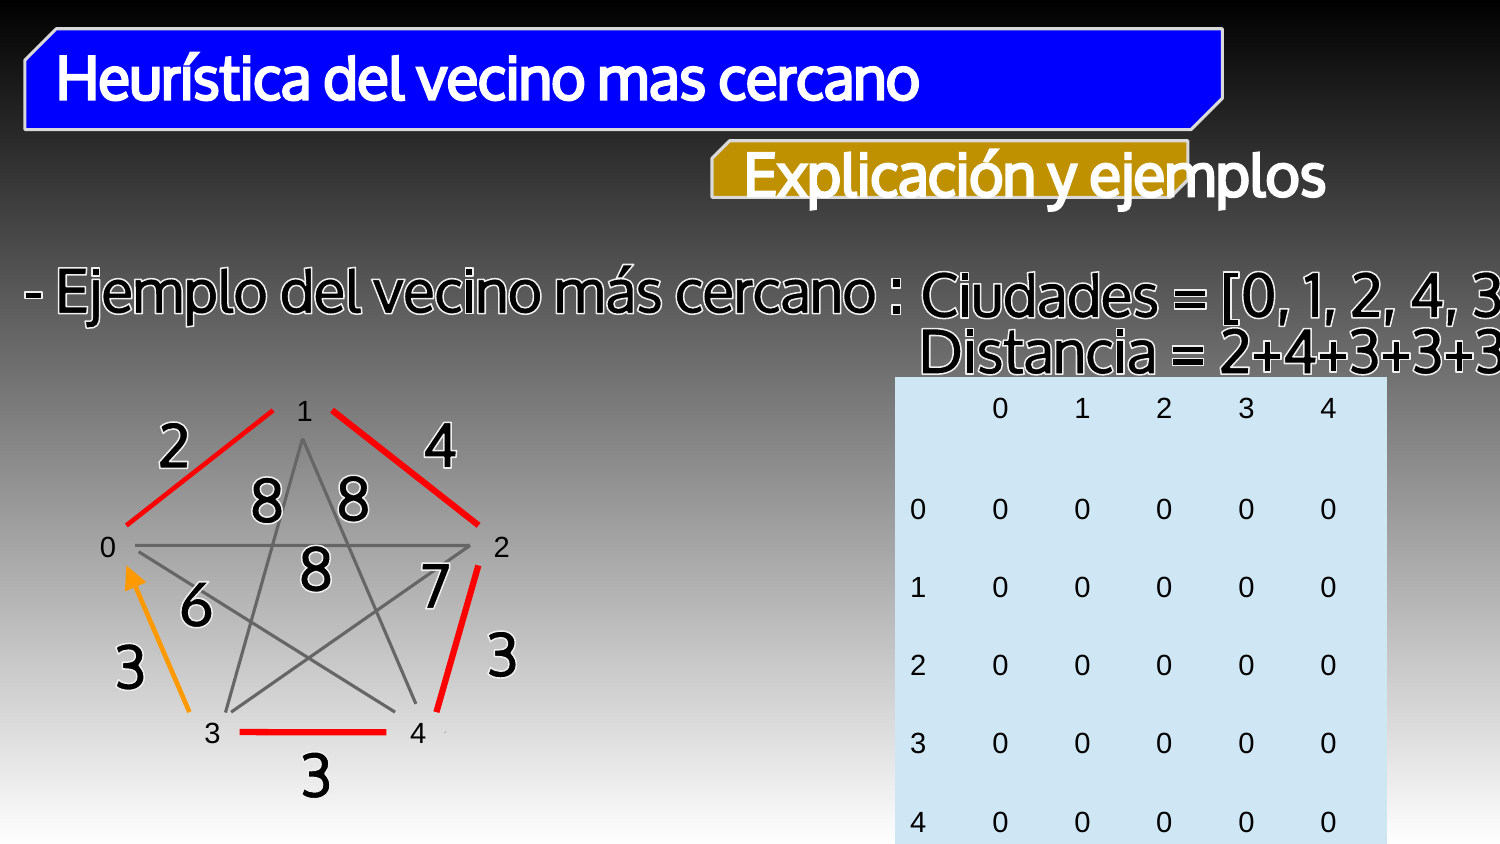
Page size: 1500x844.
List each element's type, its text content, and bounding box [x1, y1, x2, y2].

text_box [1381, 340, 1411, 372]
text_box [1446, 308, 1457, 327]
table_cell 0 [895, 478, 977, 556]
text_box [314, 278, 344, 315]
table_cell 0 [1059, 634, 1141, 713]
table_cell 0 [1223, 556, 1305, 634]
text_box [1038, 283, 1065, 319]
table_header 0 [977, 377, 1059, 478]
text_box [1325, 308, 1336, 327]
text_box [1284, 328, 1317, 375]
text_box [1174, 302, 1206, 310]
text_box [1444, 340, 1474, 372]
text_box [966, 340, 974, 375]
text_box [1055, 339, 1084, 375]
text_box [424, 422, 457, 469]
table_cell 2 [895, 634, 977, 713]
text_box [186, 278, 217, 327]
text_box [220, 267, 235, 315]
table_cell 0 [977, 556, 1059, 634]
text_box [487, 631, 517, 679]
text_box [1252, 340, 1281, 372]
text_box [134, 278, 183, 314]
text_box [973, 283, 1002, 319]
text_box [703, 278, 733, 315]
text_box [102, 278, 132, 315]
text_box [1475, 327, 1500, 375]
text_box [300, 545, 332, 593]
text_box [1086, 339, 1114, 375]
table_cell 0 [1305, 713, 1387, 791]
table_cell 0 [1223, 791, 1305, 844]
table_cell 0 [1059, 713, 1141, 791]
text_box [1301, 162, 1326, 199]
text_box [348, 267, 362, 315]
text_box [922, 271, 959, 319]
text_box [465, 267, 473, 277]
text_box [234, 278, 267, 315]
text_box [371, 279, 406, 314]
table_cell 0 [977, 478, 1059, 556]
text_box [1220, 327, 1250, 375]
text_box [281, 267, 312, 315]
text_box [637, 278, 662, 315]
table_cell 3 [895, 713, 977, 791]
table_cell 0 [1059, 478, 1141, 556]
text_box [1266, 162, 1299, 199]
text_box [1472, 271, 1500, 319]
text_box [736, 279, 754, 314]
text_box [1411, 272, 1444, 318]
text_box [1116, 328, 1124, 337]
text_box [1172, 358, 1204, 366]
text_box [1350, 327, 1379, 375]
table_cell 1 [895, 556, 977, 634]
table_cell 0 [1305, 791, 1387, 844]
text_box [676, 278, 703, 315]
text_box [781, 278, 809, 315]
text_box [508, 278, 541, 315]
text_box [966, 328, 974, 337]
text_box [92, 267, 100, 277]
text_box [606, 264, 634, 315]
text_box [85, 279, 100, 329]
text_box [961, 283, 969, 318]
table_header 1 [1059, 377, 1141, 478]
text_box [1413, 327, 1442, 375]
text_box [843, 278, 876, 315]
text_box [891, 278, 901, 288]
text_box [251, 476, 283, 524]
text_box [1002, 329, 1052, 375]
text_box [1101, 283, 1132, 319]
text_box [556, 278, 604, 314]
text_box [978, 339, 1003, 375]
text_box [1068, 271, 1099, 319]
text_box [435, 278, 463, 315]
text_box [891, 305, 901, 315]
text_box [421, 563, 450, 609]
text_box [24, 291, 42, 299]
text_box [1351, 271, 1381, 318]
table_cell 0 [1141, 556, 1223, 634]
text_box [1384, 308, 1395, 327]
table_cell 0 [1223, 634, 1305, 713]
text_box [24, 28, 1223, 130]
text_box [753, 278, 781, 315]
table_cell 0 [1141, 634, 1223, 713]
text_box [1303, 272, 1319, 318]
text_box [301, 751, 331, 799]
table_header 4 [1305, 377, 1387, 478]
text_box [477, 278, 507, 314]
table_cell 0 [977, 713, 1059, 791]
text_box [812, 278, 841, 314]
text_box [1252, 151, 1267, 199]
text_box [1172, 346, 1204, 353]
text_box [465, 279, 473, 314]
text_box [1128, 339, 1155, 375]
table_cell 0 [1141, 478, 1223, 556]
table_cell 0 [1059, 791, 1141, 844]
text_box [115, 643, 145, 691]
text_box [404, 278, 434, 315]
table_header 3 [1223, 377, 1305, 478]
table_cell 0 [977, 791, 1059, 844]
table_cell 4 [895, 791, 977, 844]
table_cell 0 [1141, 713, 1223, 791]
text_box [338, 475, 369, 523]
text_box [58, 267, 88, 314]
text_box [1223, 272, 1239, 326]
text_box [1174, 289, 1206, 297]
text_box [1004, 271, 1035, 319]
text_box [1133, 283, 1159, 319]
table_cell 0 [1223, 478, 1305, 556]
text_box [1218, 162, 1249, 211]
table_cell 0 [1059, 556, 1141, 634]
table_cell 0 [1223, 713, 1305, 791]
text_box [1242, 271, 1275, 319]
text_box [1116, 340, 1124, 375]
text_box [961, 272, 969, 281]
table_cell 0 [1305, 478, 1387, 556]
text_box [1318, 340, 1348, 372]
text_box [1279, 308, 1289, 327]
text_box [180, 581, 213, 628]
text_box [922, 328, 962, 375]
table_cell 0 [1141, 791, 1223, 844]
table_cell 0 [977, 634, 1059, 713]
table_cell 0 [1305, 556, 1387, 634]
table_cell 0 [1305, 634, 1387, 713]
text_box [159, 422, 188, 469]
text_box [711, 140, 1215, 212]
table_header 2 [1141, 377, 1223, 478]
table_header [895, 377, 977, 478]
